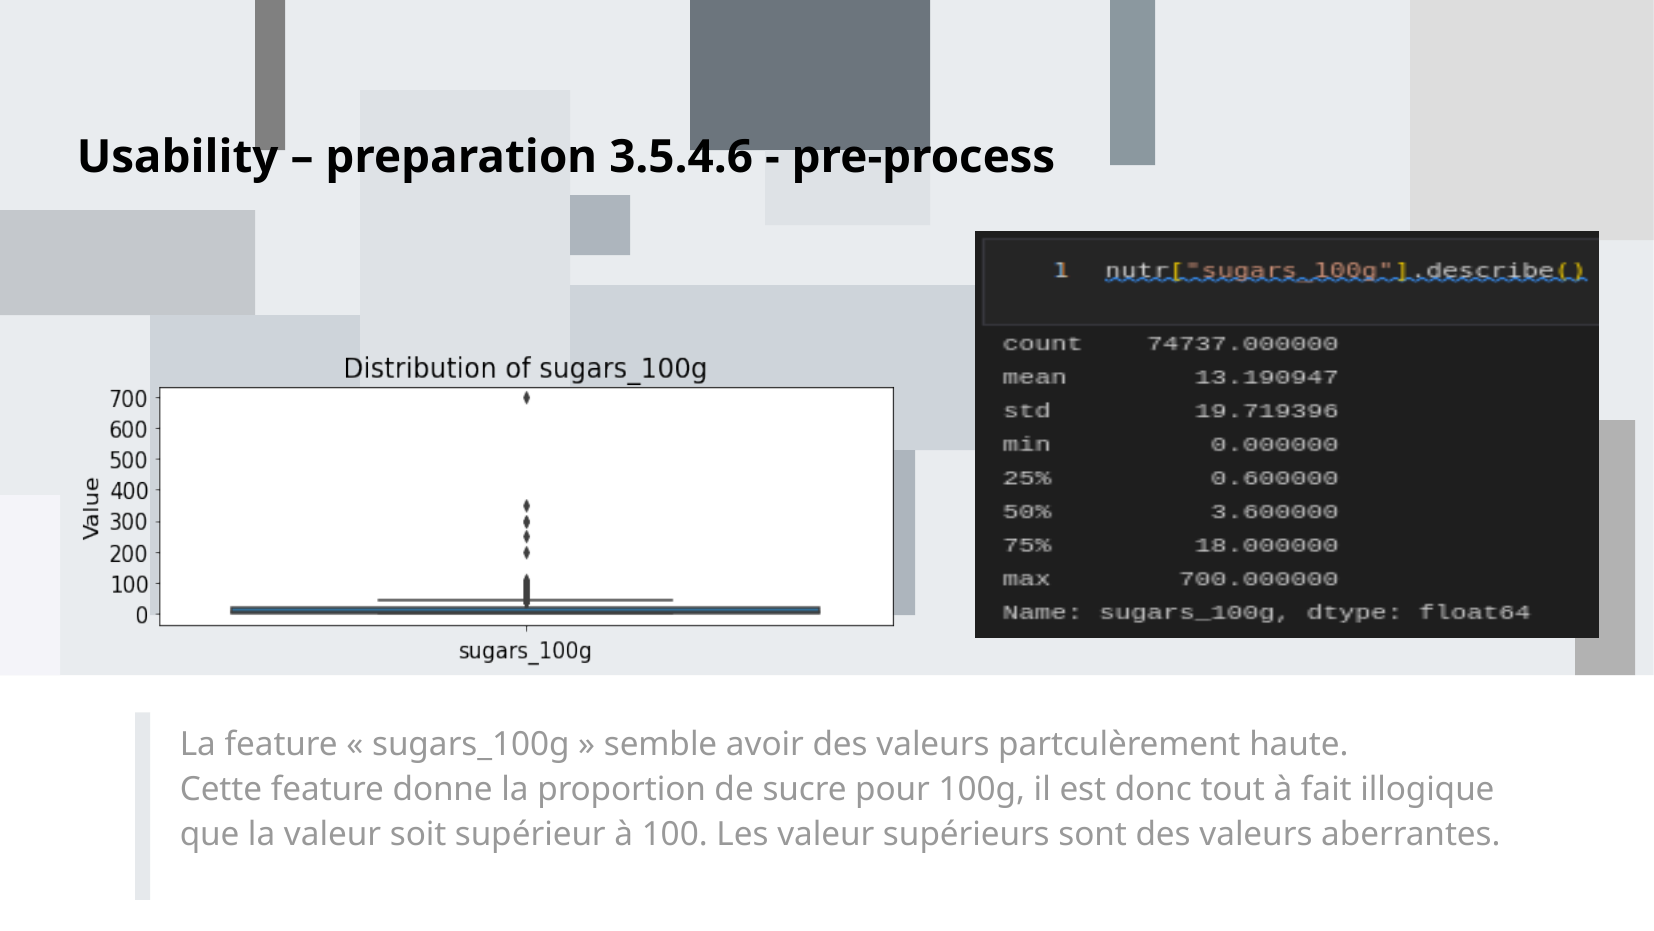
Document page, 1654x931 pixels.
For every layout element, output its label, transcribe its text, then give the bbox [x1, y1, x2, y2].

text_box [135, 712, 151, 900]
picture [975, 231, 1599, 638]
title Usability – preparation 3.5.4.6 - pre-process [76, 76, 1565, 233]
text_box La feature « sugars_100g » semble avoir des valeurs partculèrement haute. Cette feature donne la proportion de sucre pour 100g, il est donc tout à fait illogique que la valeur soit supérieur à 100. Les valeur supérieurs sont des valeurs aberrantes. [165, 712, 1538, 901]
picture [75, 346, 901, 676]
